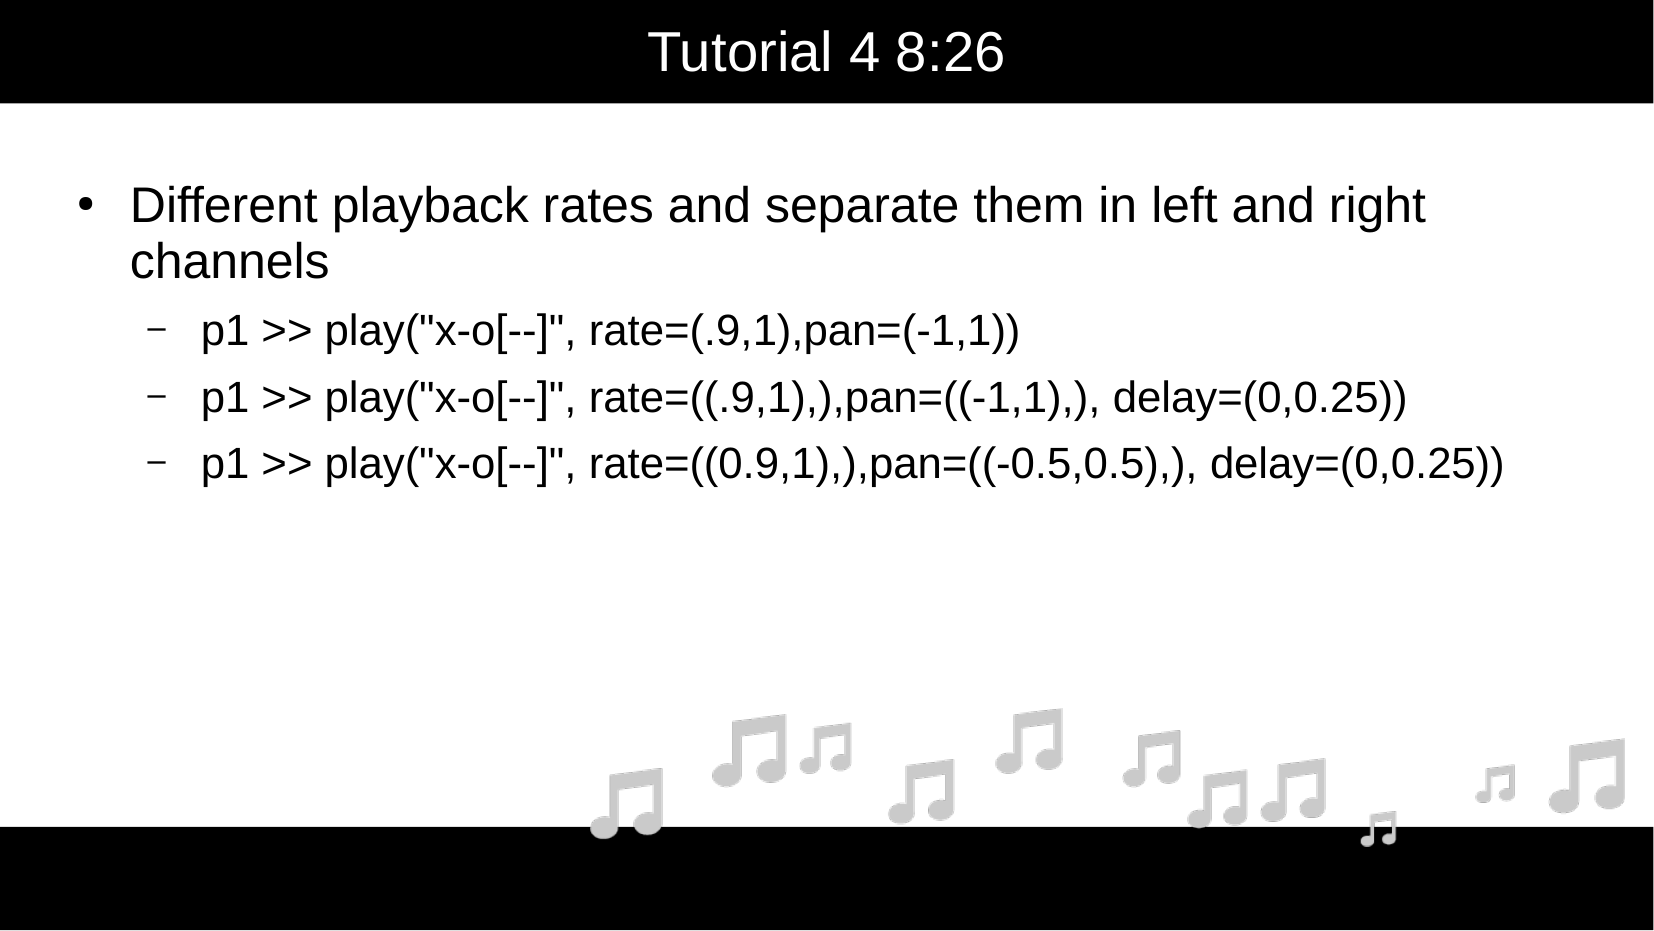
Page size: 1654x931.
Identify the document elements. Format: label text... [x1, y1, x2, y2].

title Tutorial 4 8:26 [59, 6, 1595, 98]
list Different playback rates and separate them in left and right channels p1 >> play("x-o[--]", rate=(.9,1),pan=(-1,1)) p1 >> play("x-o[--]", rate=((.9,1),),pan=((-1,1),), delay=(0,0.25)) p1 >> play("x-o[--]", rate=((0.9,1),),pan=((-0.5,0.5),), delay=(0,0.25)) [59, 177, 1595, 768]
